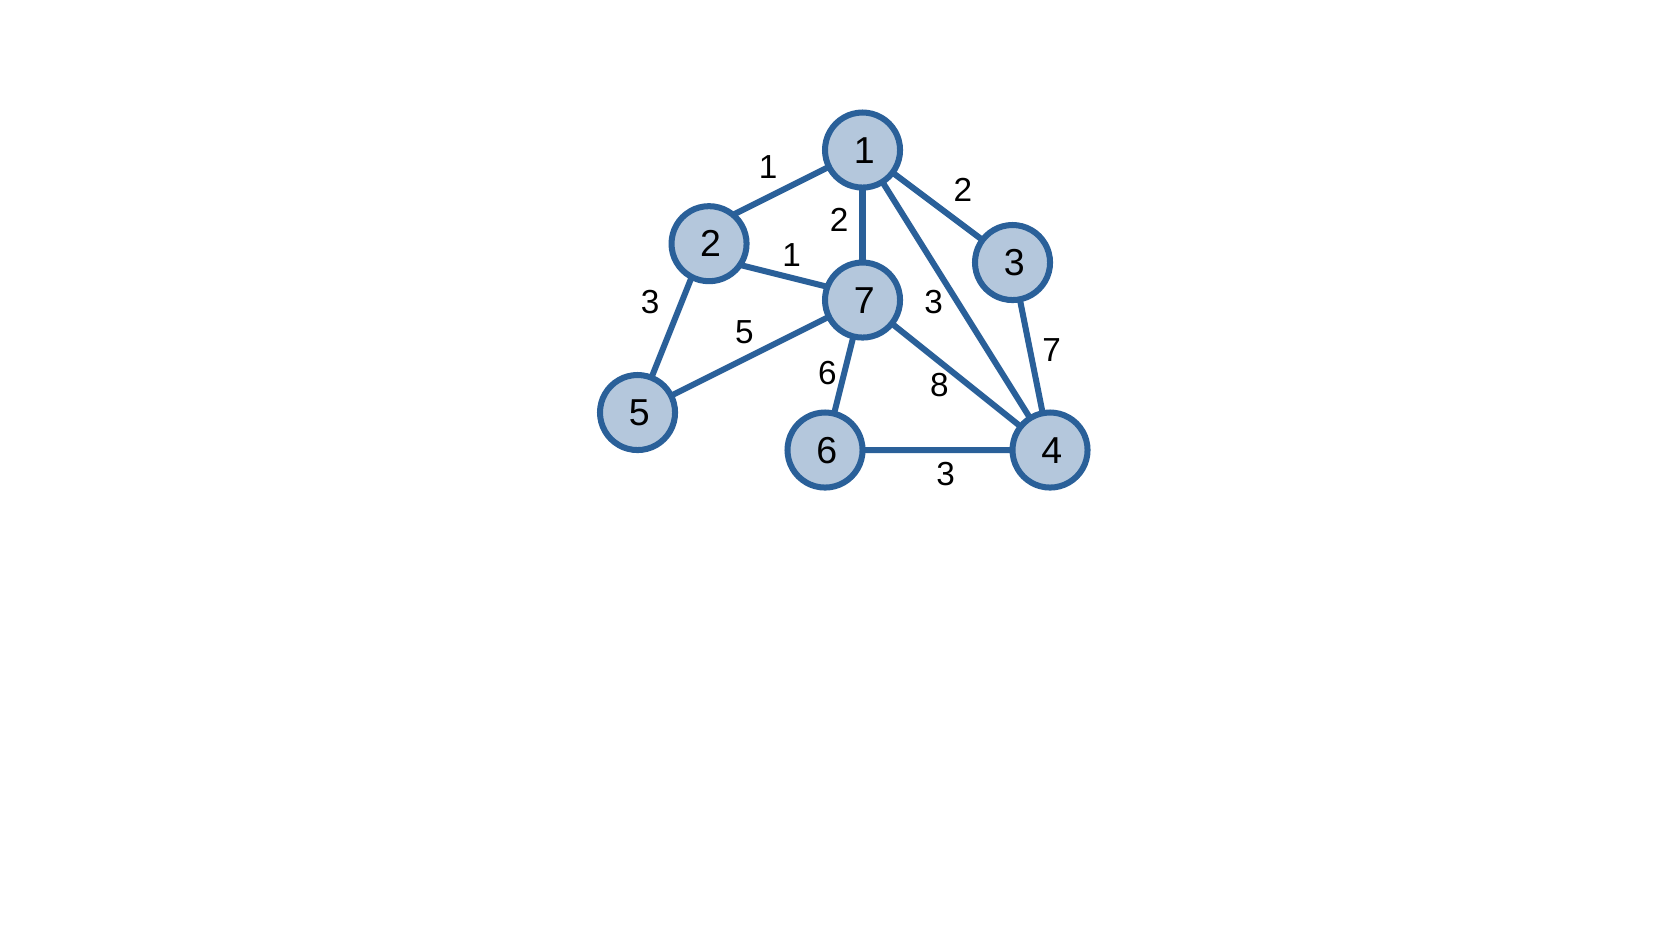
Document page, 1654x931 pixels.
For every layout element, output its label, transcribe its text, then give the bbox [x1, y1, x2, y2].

text_box 3 [921, 447, 959, 500]
text_box 1 [767, 229, 806, 282]
text_box 2 [671, 206, 747, 282]
text_box 8 [915, 359, 953, 412]
text_box 3 [975, 225, 1051, 301]
text_box 5 [600, 375, 676, 451]
text_box 2 [815, 193, 853, 246]
text_box 4 [1012, 412, 1088, 488]
text_box 6 [803, 347, 841, 400]
text_box 3 [626, 276, 664, 329]
text_box 1 [825, 112, 901, 188]
text_box 5 [720, 306, 759, 358]
text_box 3 [909, 276, 948, 329]
text_box 1 [744, 140, 782, 193]
text_box 7 [1027, 323, 1066, 376]
text_box 2 [939, 164, 977, 217]
text_box 6 [787, 412, 863, 488]
text_box 7 [825, 262, 901, 338]
